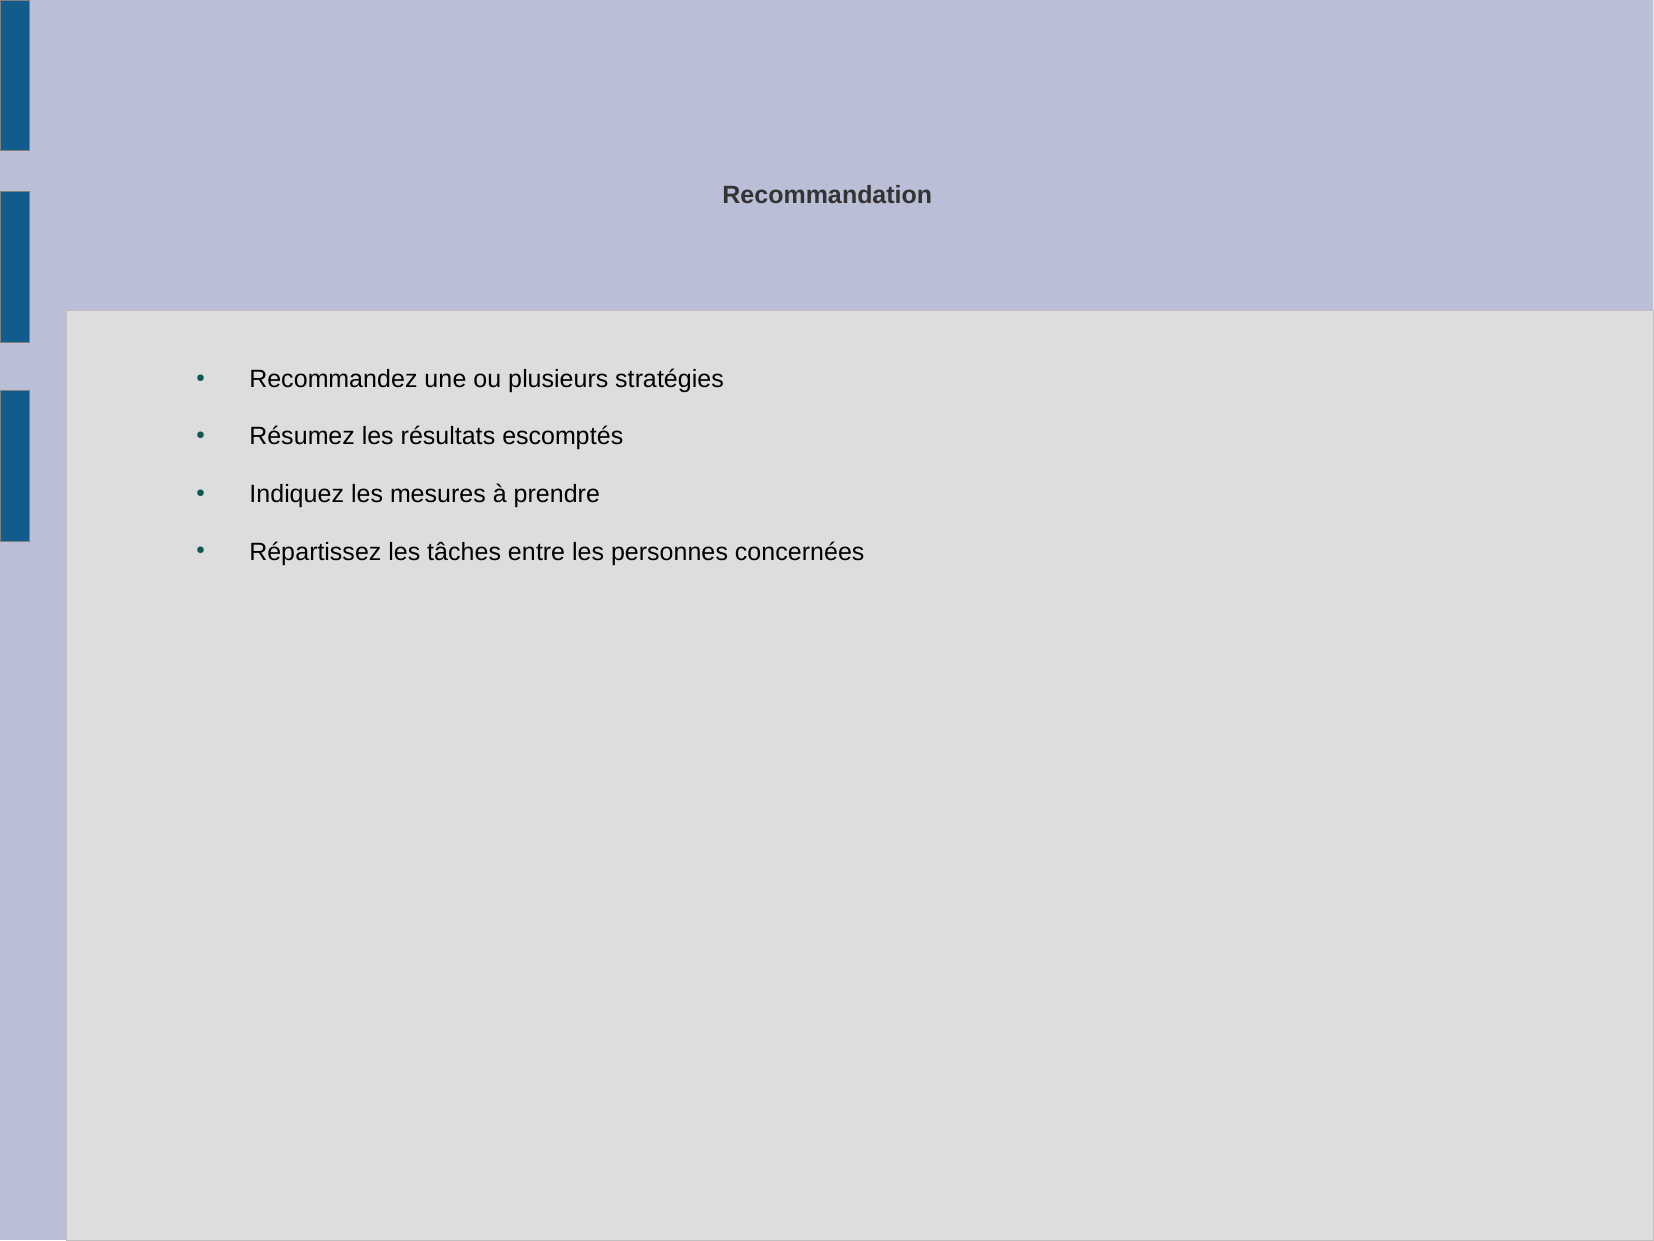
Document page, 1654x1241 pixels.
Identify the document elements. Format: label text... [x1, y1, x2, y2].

list Recommandez une ou plusieurs stratégies Résumez les résultats escomptés Indiquez les mesures à prendre Répartissez les tâches entre les personnes concernées [178, 364, 1570, 1147]
title Recommandation [121, 91, 1534, 299]
